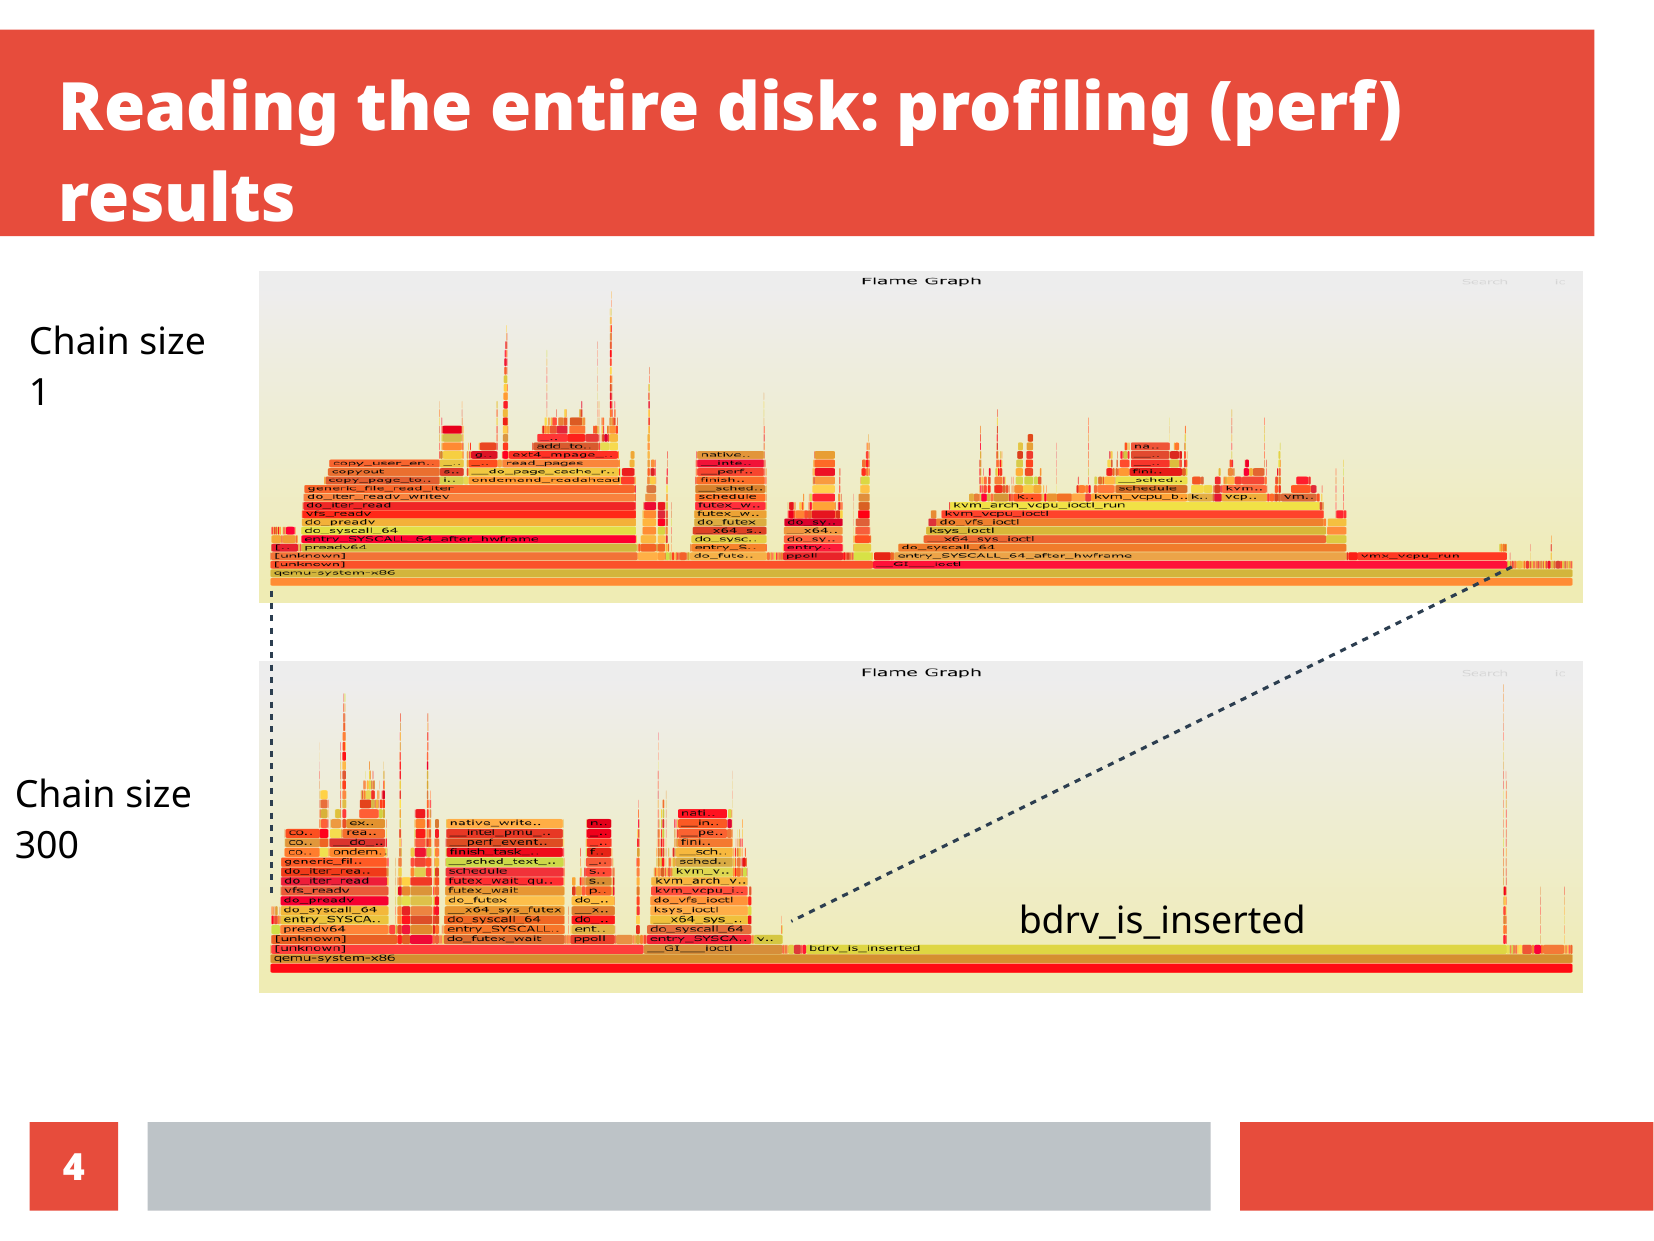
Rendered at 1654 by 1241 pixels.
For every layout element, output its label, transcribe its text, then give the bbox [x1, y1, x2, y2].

text_box bdrv_is_inserted [1003, 886, 1341, 945]
picture [259, 271, 1583, 603]
text_box Chain size 1 [14, 307, 272, 409]
title Reading the entire disk: profiling (perf) results [59, 59, 1595, 207]
text_box Chain size 300 [0, 760, 258, 863]
picture [259, 661, 1583, 993]
